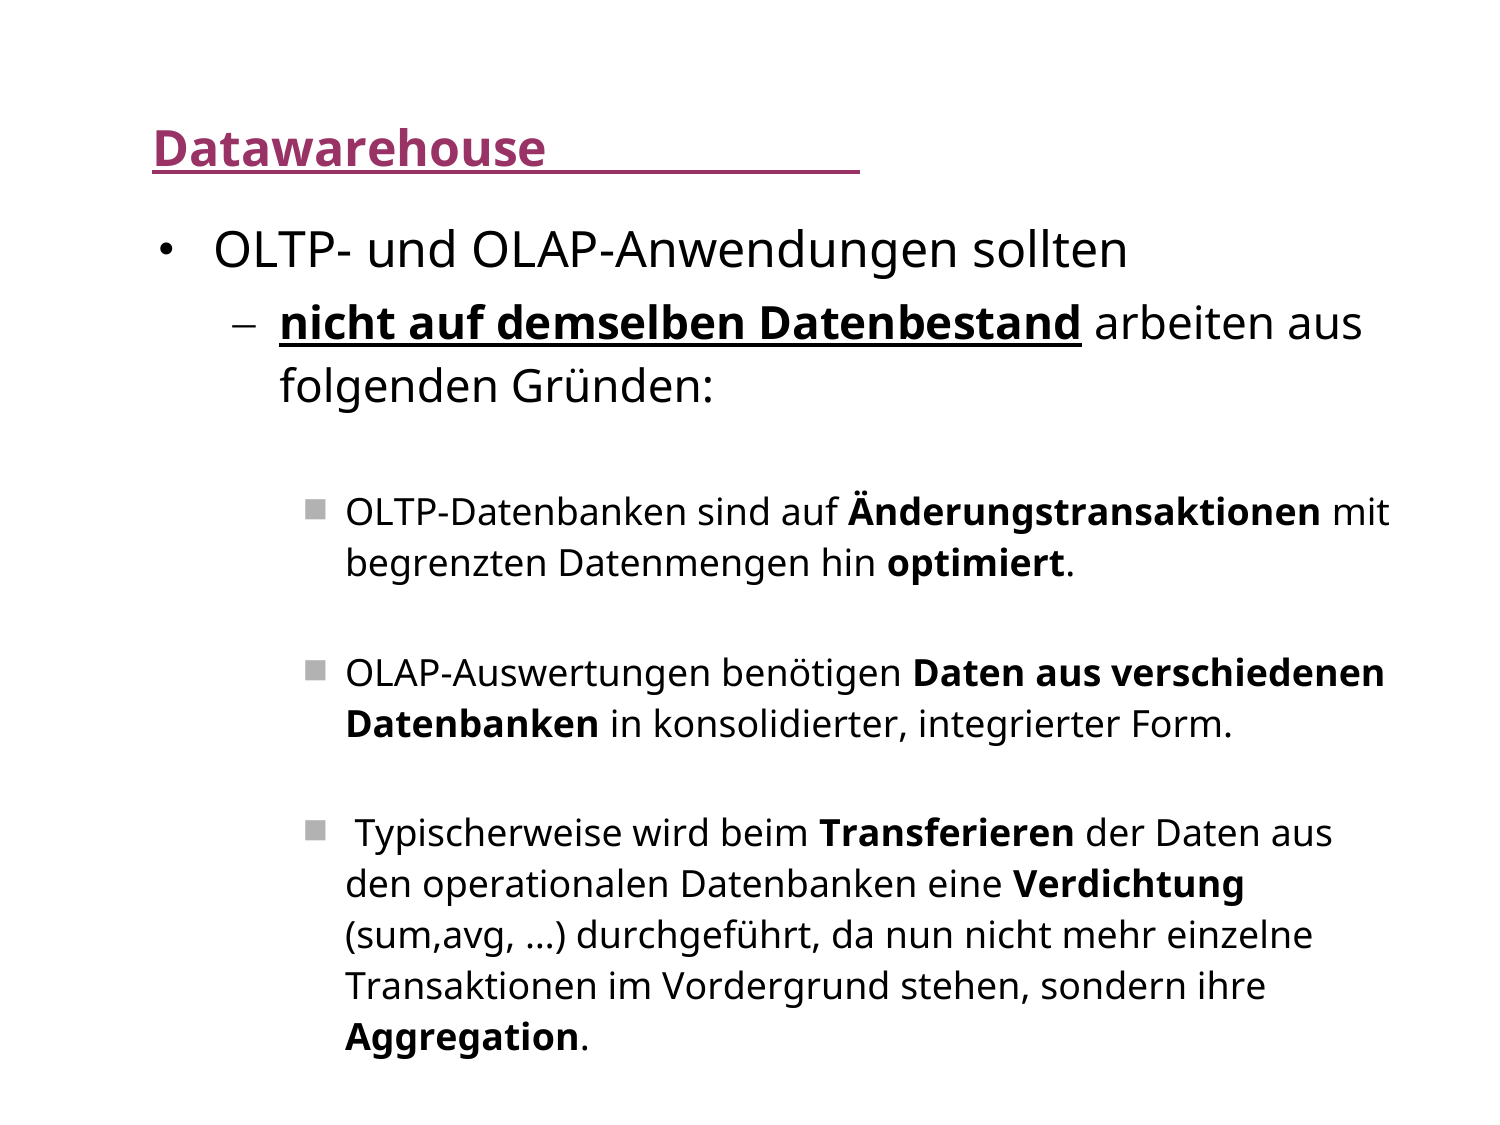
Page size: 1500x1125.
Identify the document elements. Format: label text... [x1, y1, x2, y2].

title Datawarehouse [137, 56, 1413, 238]
list OLTP- und OLAP-Anwendungen sollten nicht auf demselben Datenbestand arbeiten aus folgenden Gründen: OLTP-Datenbanken sind auf Änderungstransaktionen mit begrenzten Datenmengen hin optimiert. OLAP-Auswertungen benötigen Daten aus verschiedenen Datenbanken in konsolidierter, integrierter Form. Typischerweise wird beim Transferieren der Daten aus den operationalen Datenbanken eine Verdichtung (sum,avg, …) durchgeführt, da nun nicht mehr einzelne Transaktionen im Vordergrund stehen, sondern ihre Aggregation. [142, 206, 1418, 1088]
